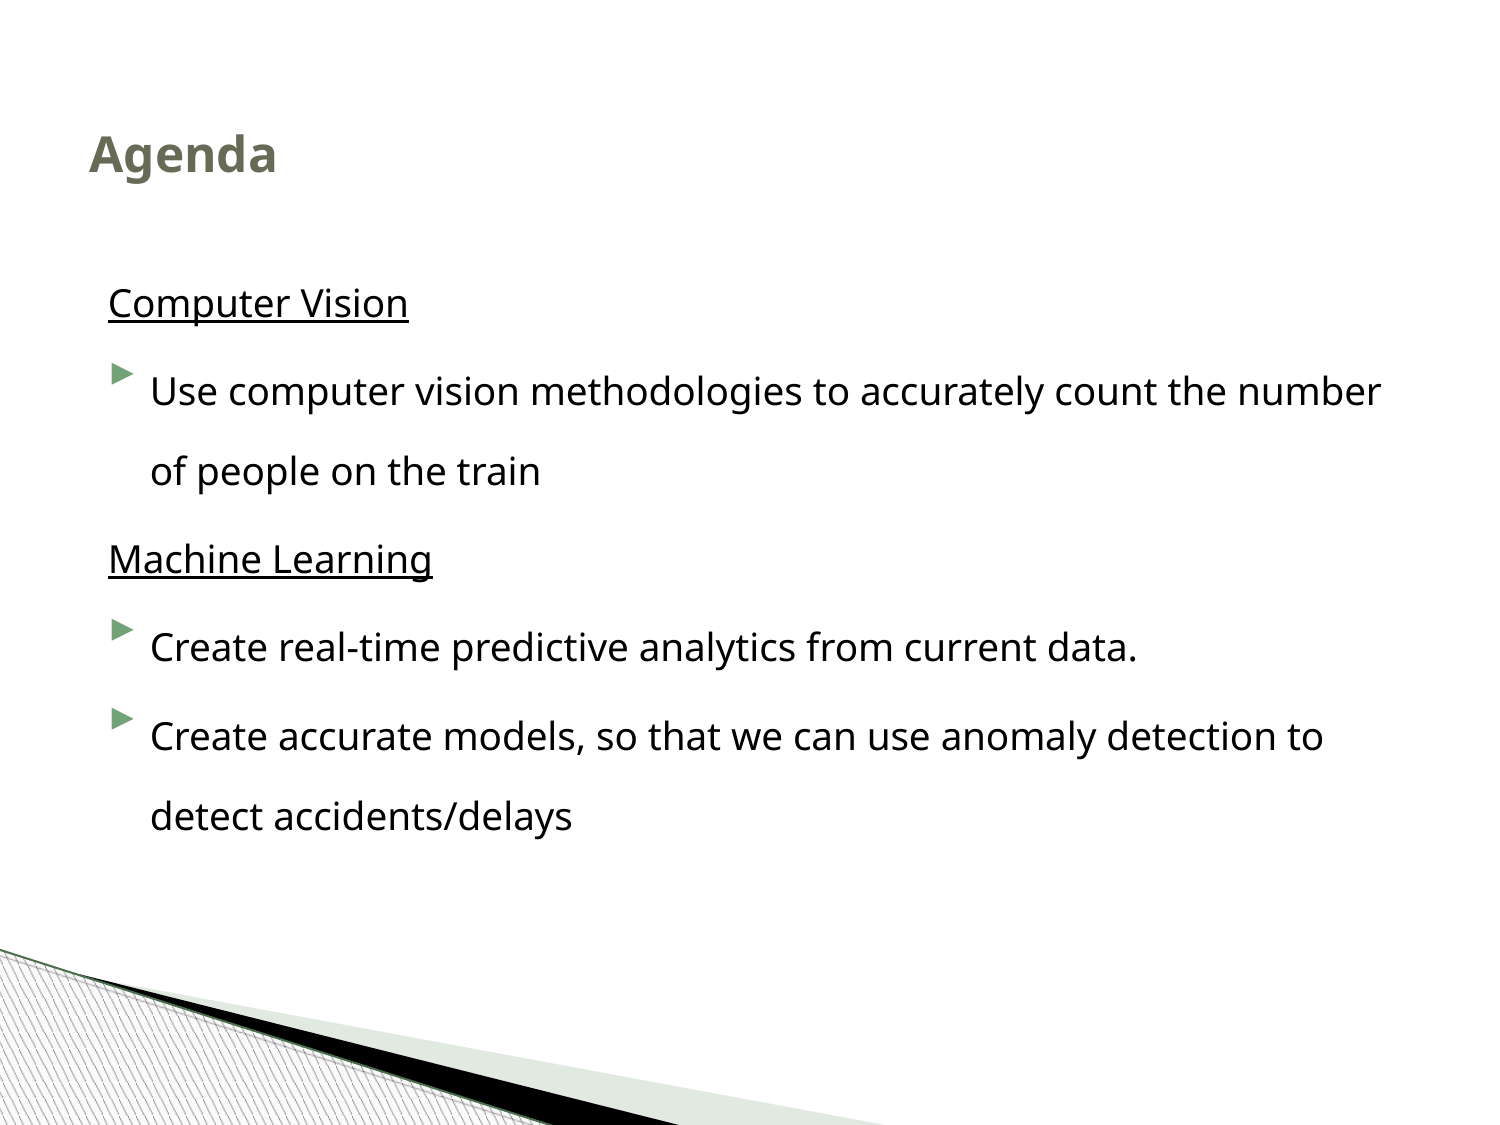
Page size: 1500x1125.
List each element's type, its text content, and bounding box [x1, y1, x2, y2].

title Agenda [75, 45, 1425, 233]
picture [0, 952, 543, 1125]
list Computer Vision Use computer vision methodologies to accurately count the number of people on the train Machine Learning Create real-time predictive analytics from current data. Create accurate models, so that we can use anomaly detection to detect accidents/delays [75, 243, 1425, 986]
